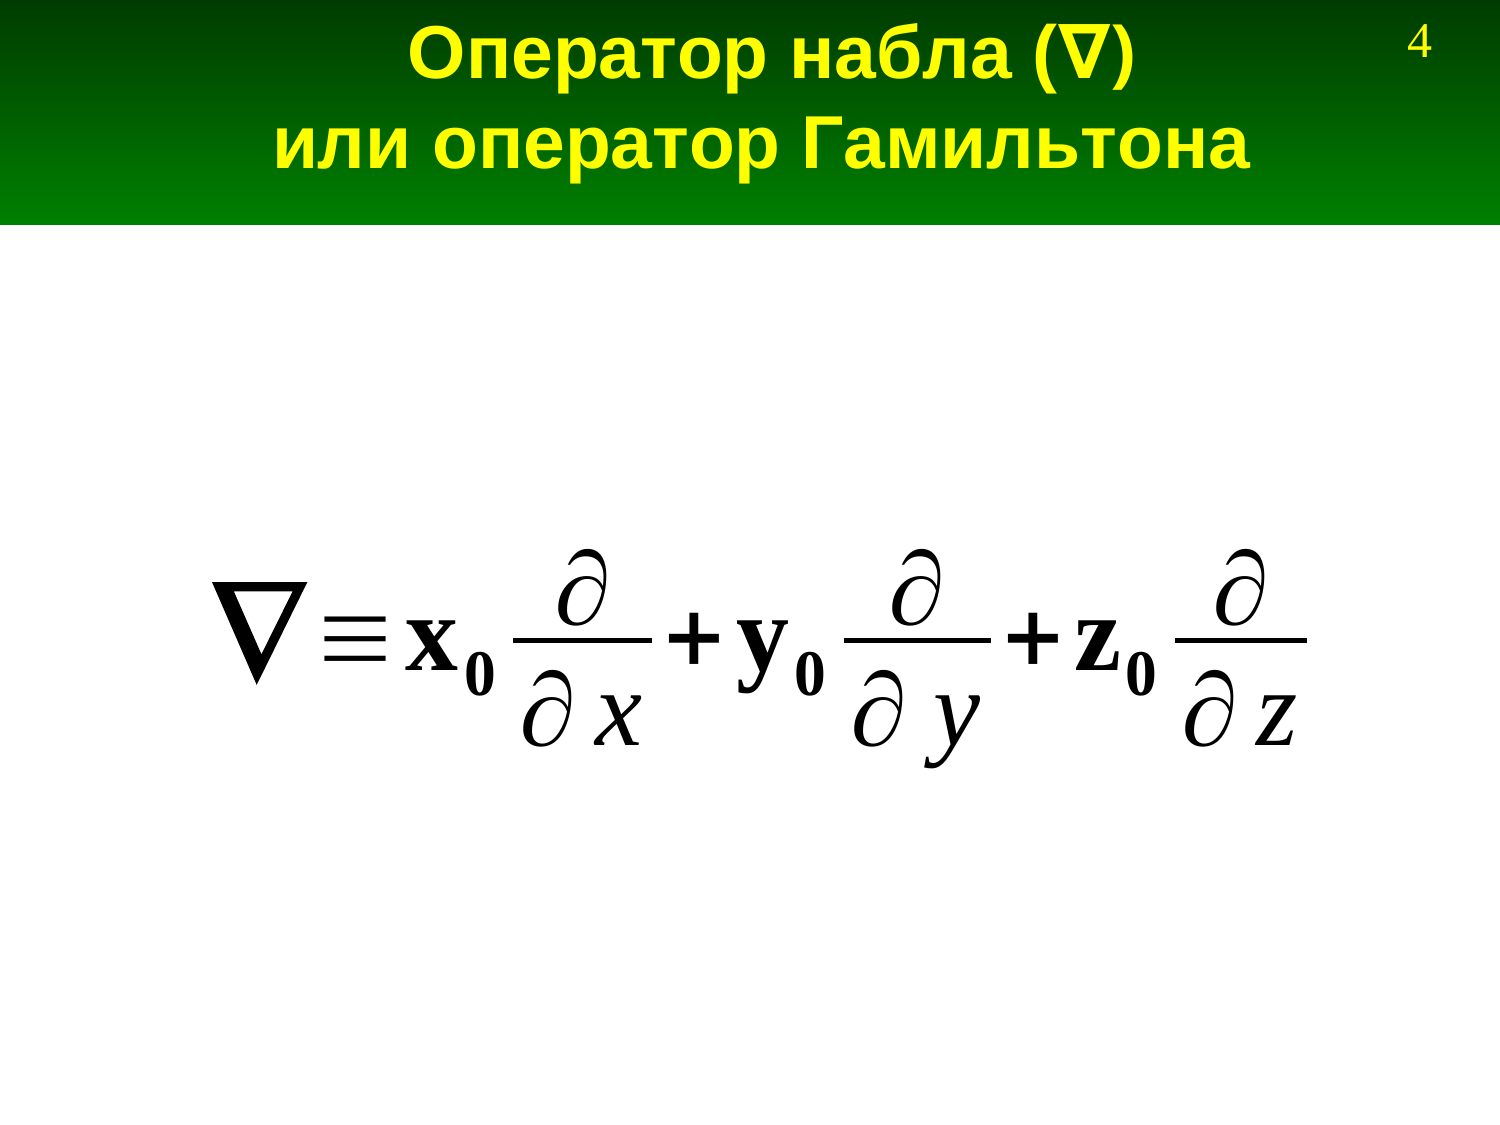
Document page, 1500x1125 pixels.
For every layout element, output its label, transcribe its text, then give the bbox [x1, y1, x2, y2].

title Оператор набла (∇) или оператор Гамильтона [123, 0, 1399, 192]
chart [165, 543, 1357, 769]
